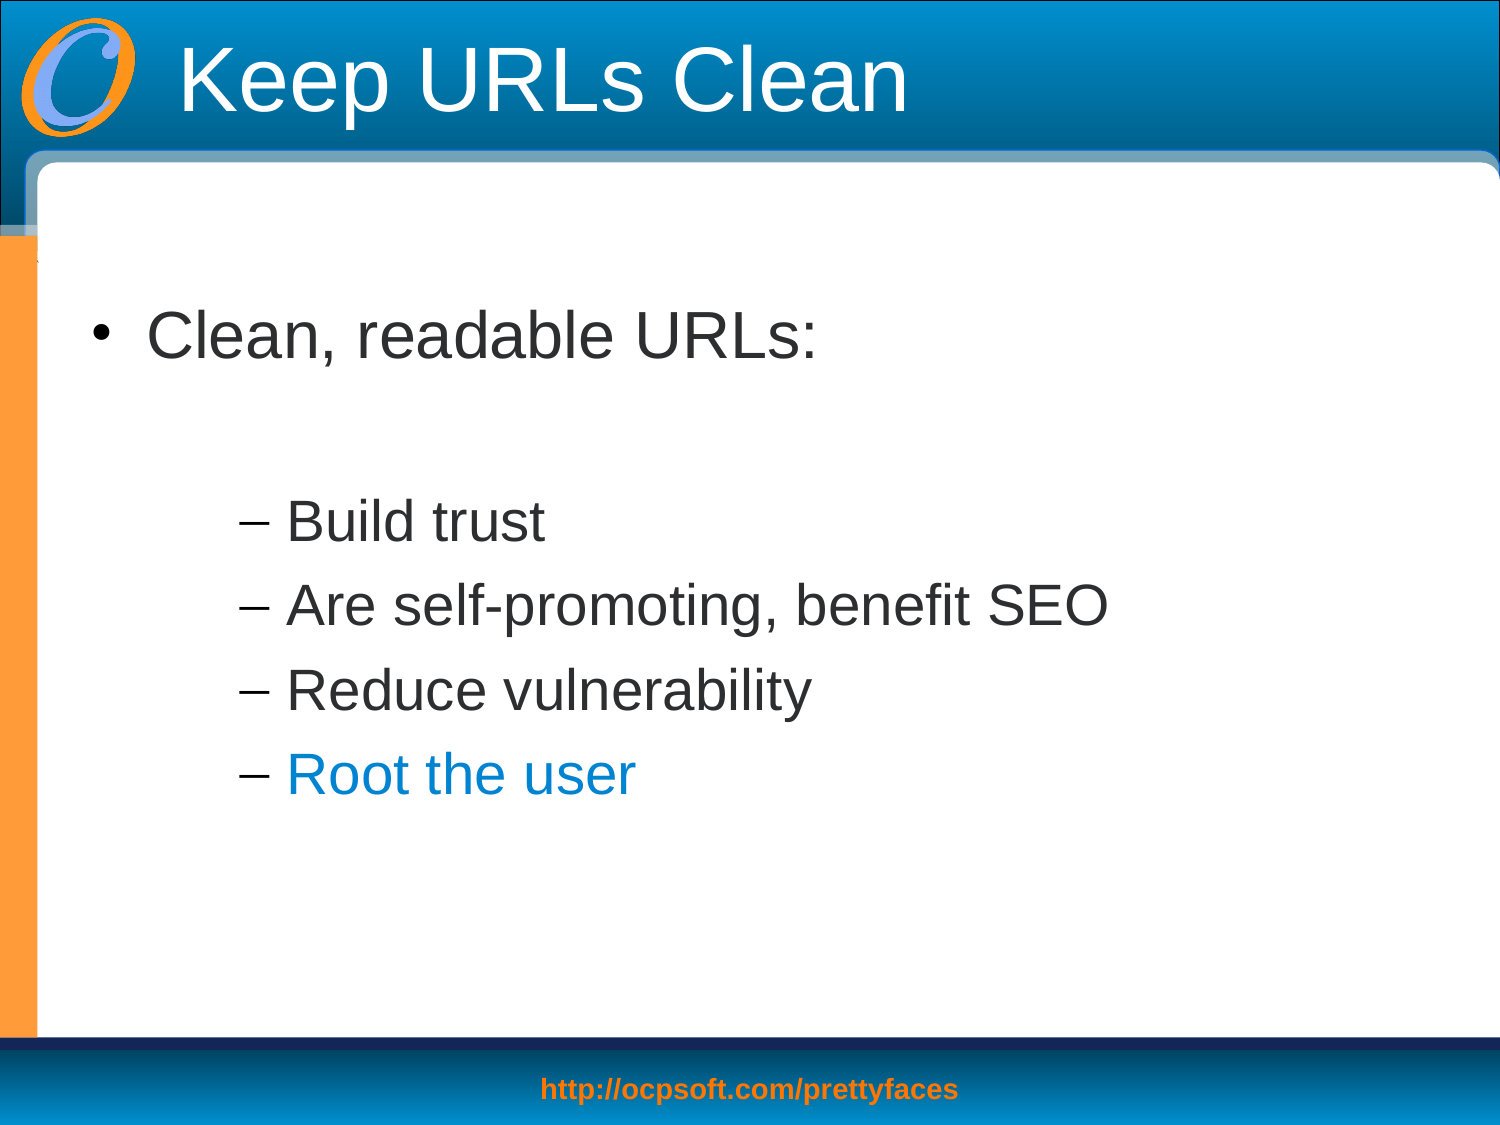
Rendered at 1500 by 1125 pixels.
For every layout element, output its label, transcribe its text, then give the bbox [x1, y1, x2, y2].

title Keep URLs Clean [162, 11, 1463, 138]
picture [22, 19, 135, 136]
list Clean, readable URLs: Build trust Are self-promoting, benefit SEO Reduce vulnerability Root the user [75, 187, 1425, 1005]
